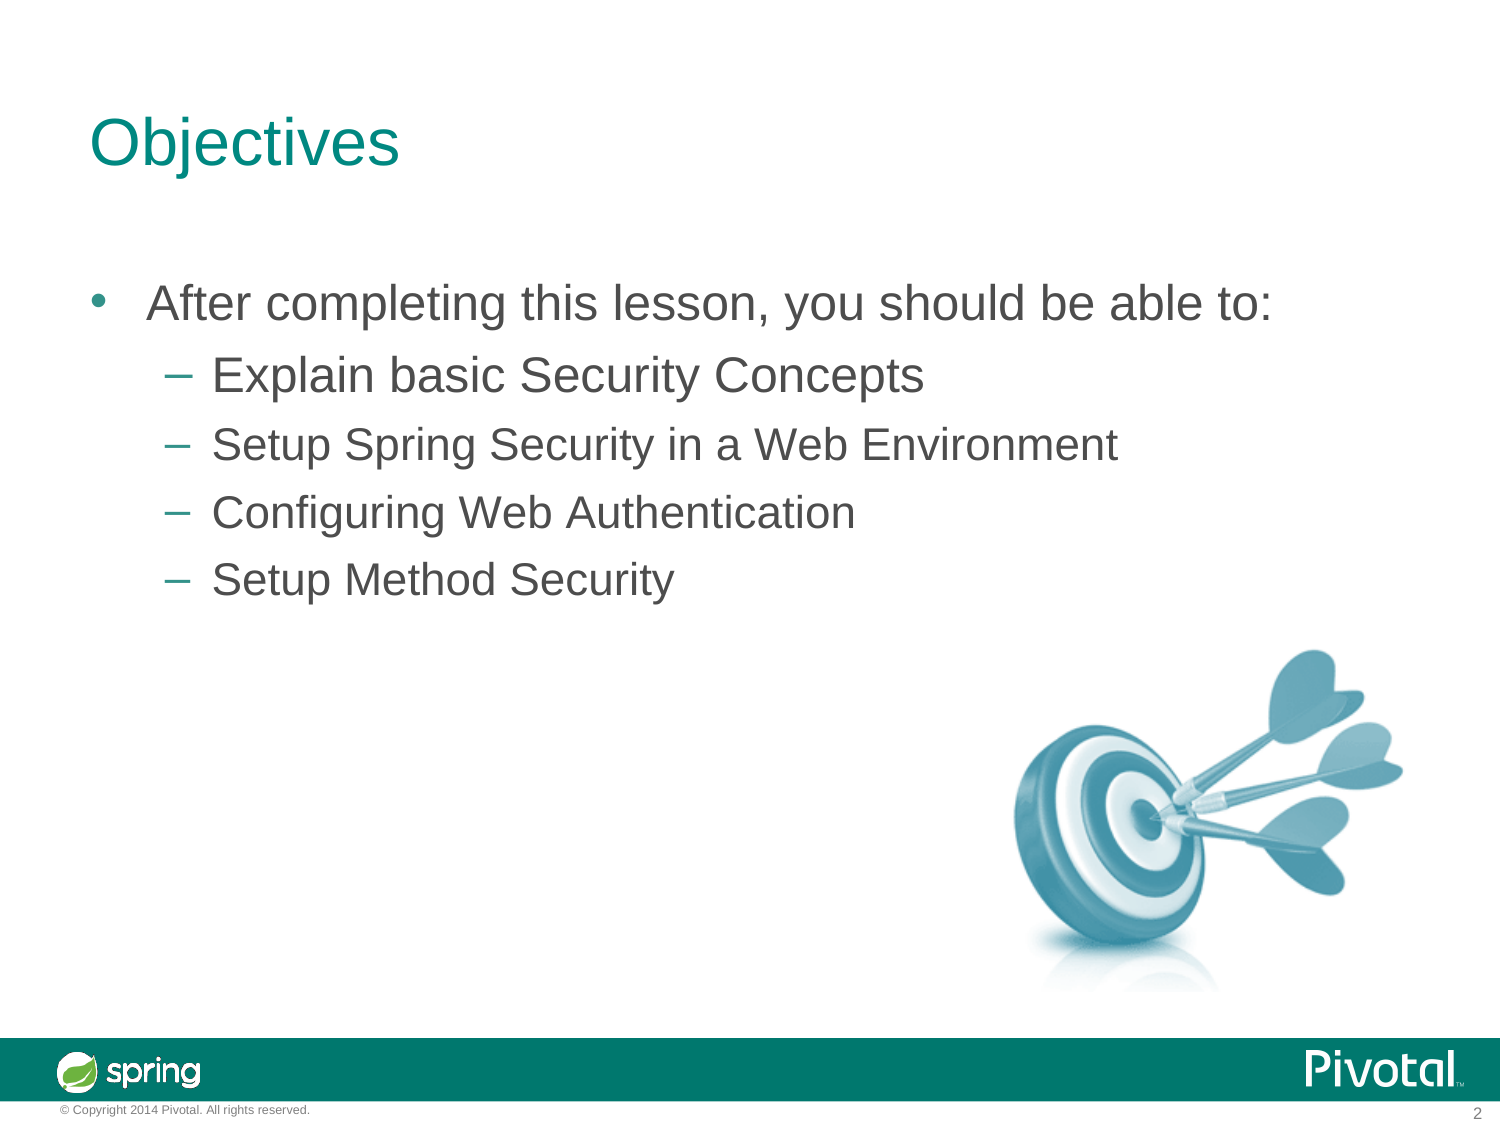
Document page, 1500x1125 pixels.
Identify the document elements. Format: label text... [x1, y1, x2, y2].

picture [1306, 1050, 1464, 1087]
list After completing this lesson, you should be able to: Explain basic Security Concepts Setup Spring Security in a Web Environment Configuring Web Authentication Setup Method Security [75, 262, 1426, 1005]
picture [32, 1041, 210, 1103]
title Objectives [75, 45, 1426, 233]
